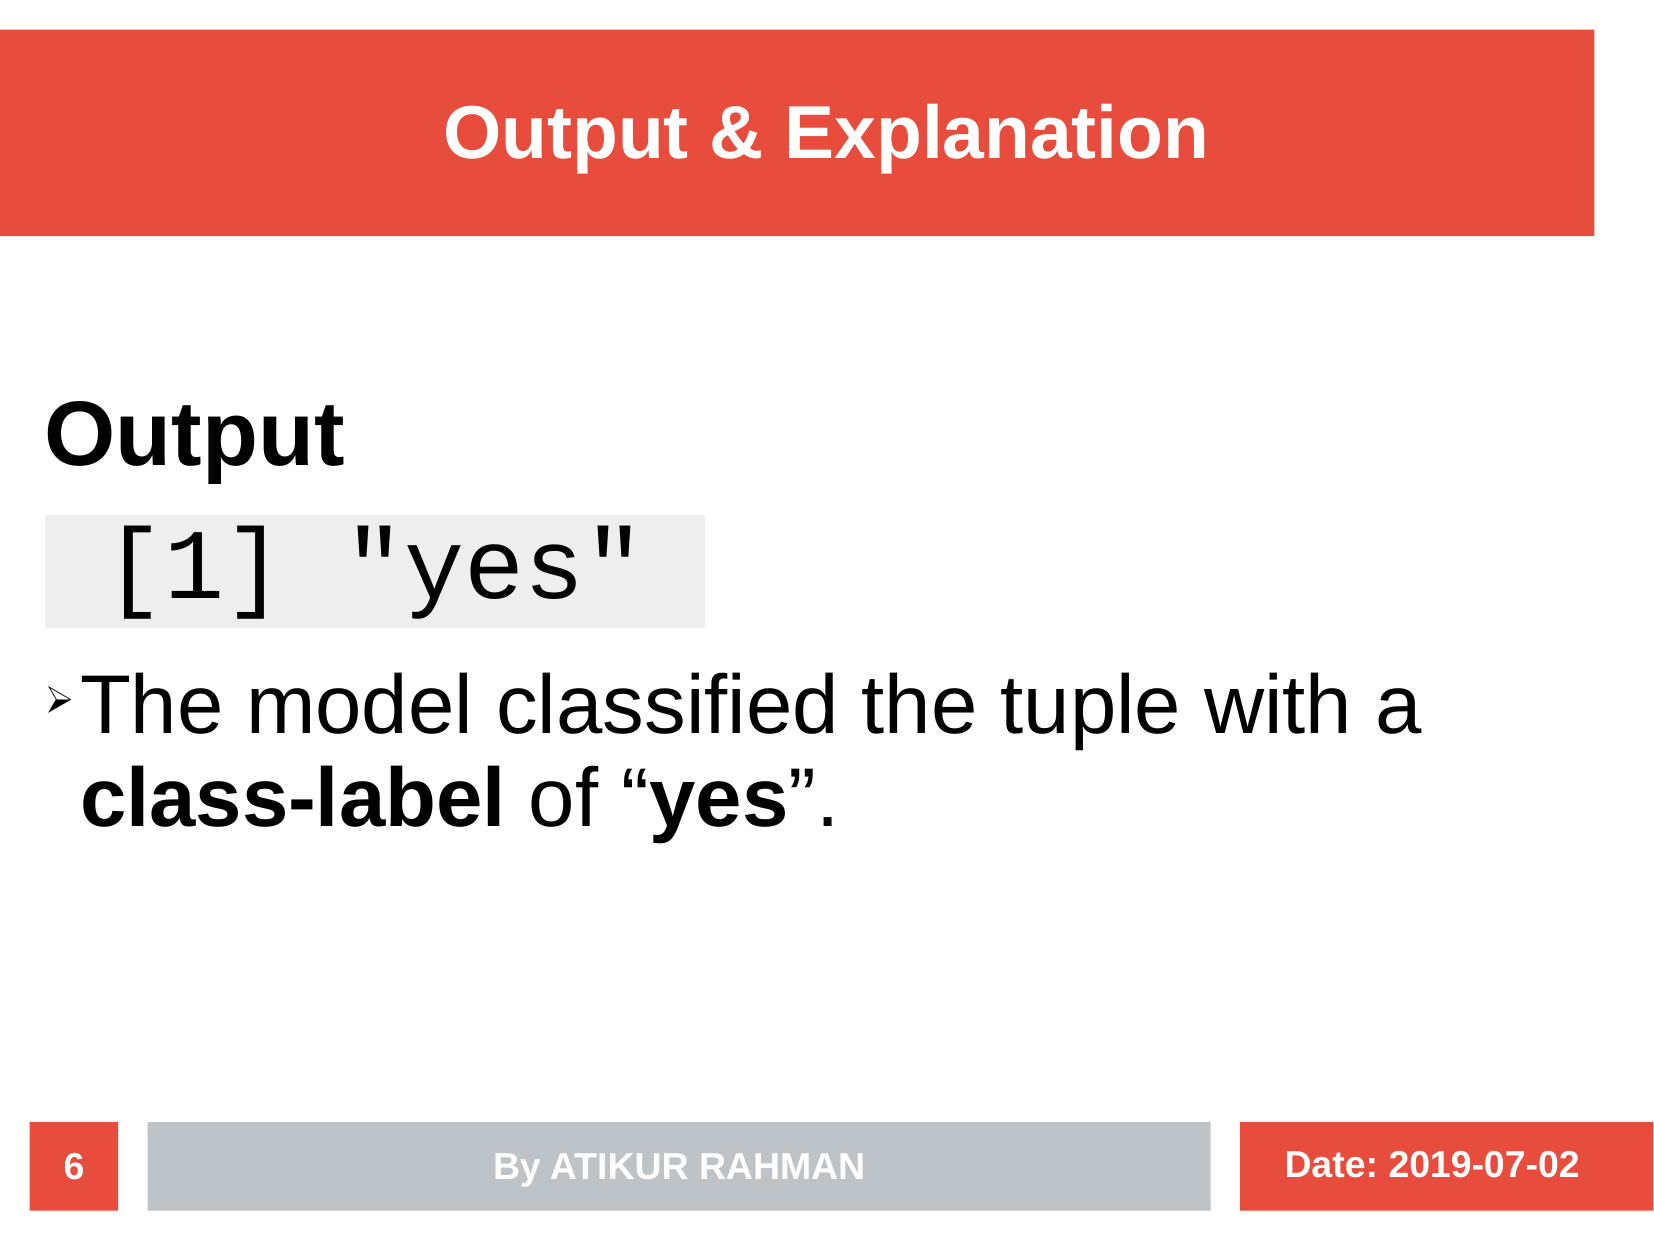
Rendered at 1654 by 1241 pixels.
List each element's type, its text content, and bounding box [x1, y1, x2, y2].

text_box Output [1] "yes" The model classified the tuple with a class-label of “yes”. [30, 375, 1621, 1118]
title Output & Explanation [266, 59, 1388, 207]
